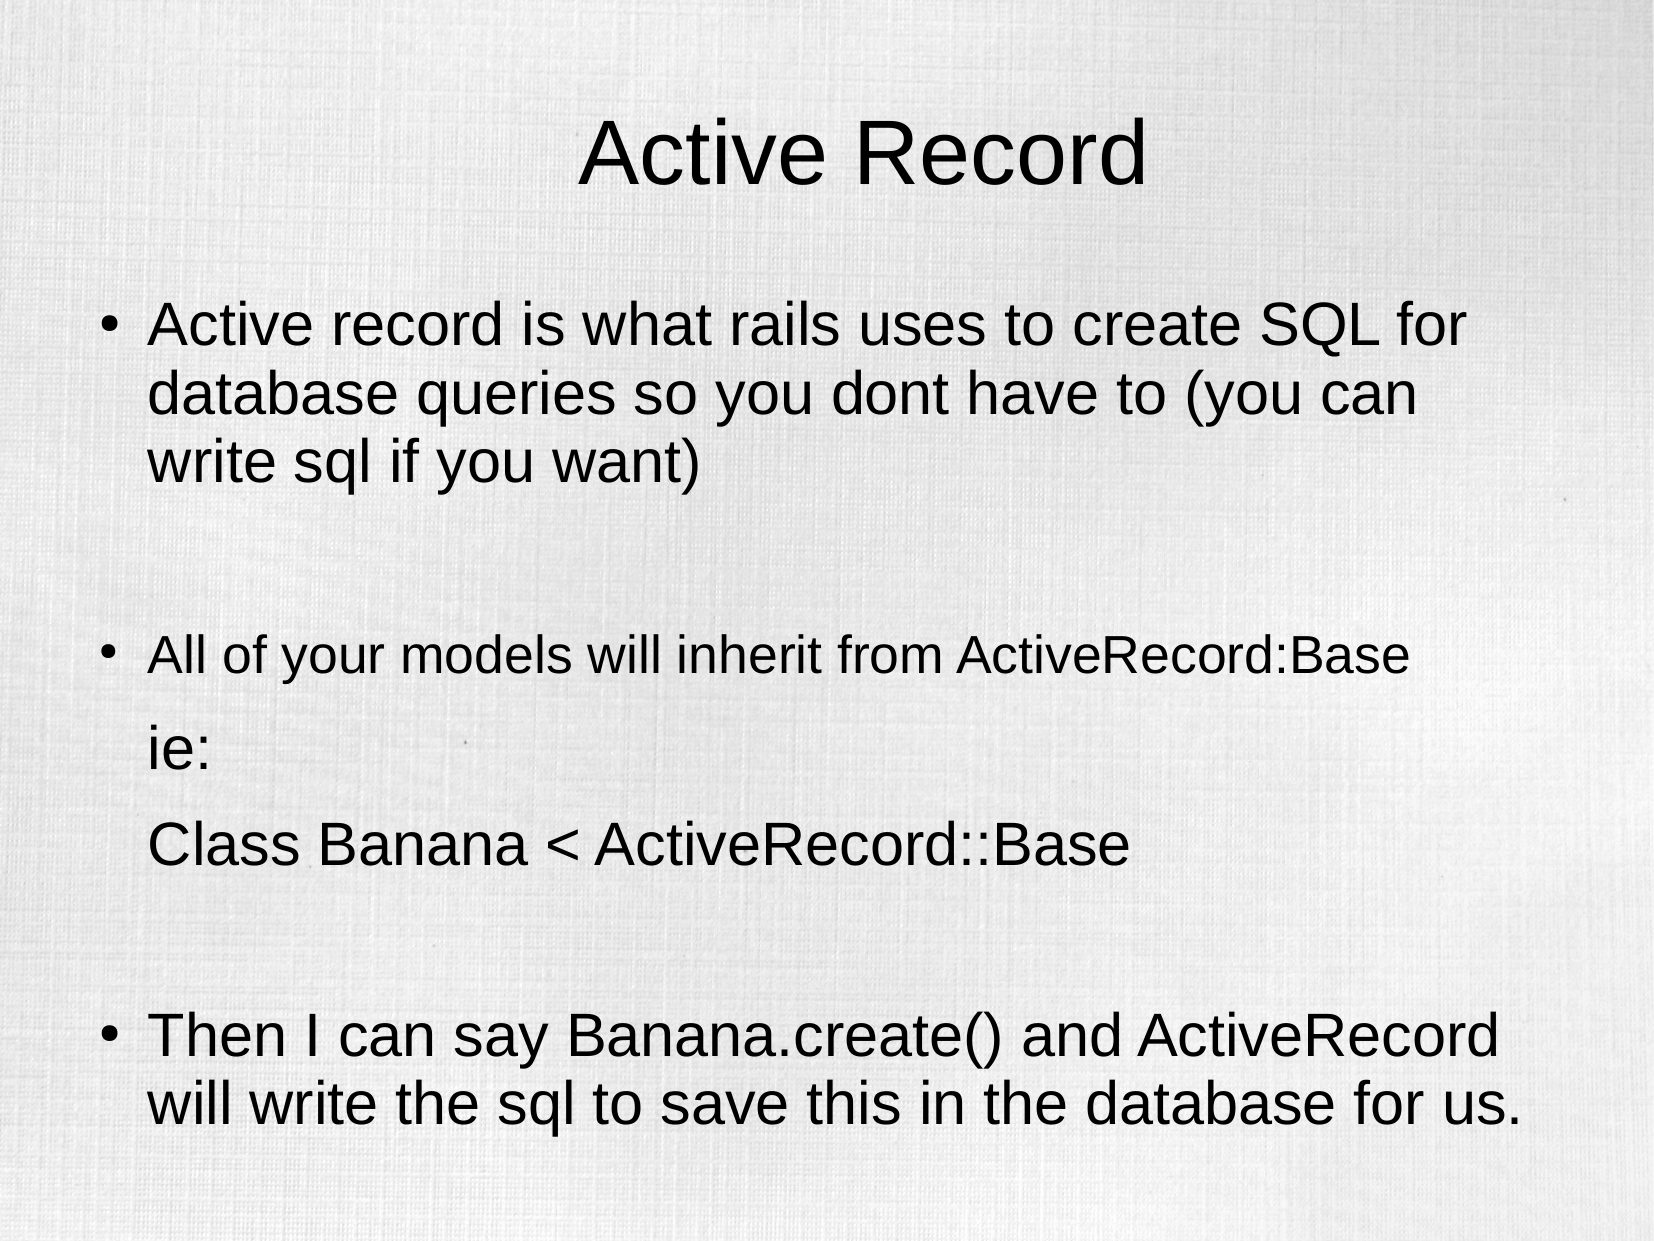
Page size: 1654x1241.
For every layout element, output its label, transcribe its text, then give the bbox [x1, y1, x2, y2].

list Active record is what rails uses to create SQL for database queries so you dont have to (you can write sql if you want) All of your models will inherit from ActiveRecord:Base ie: Class Banana < ActiveRecord::Base Then I can say Banana.create() and ActiveRecord will write the sql to save this in the database for us. [82, 290, 1538, 1141]
title Active Record [82, 49, 1571, 257]
picture [0, 0, 1654, 1241]
